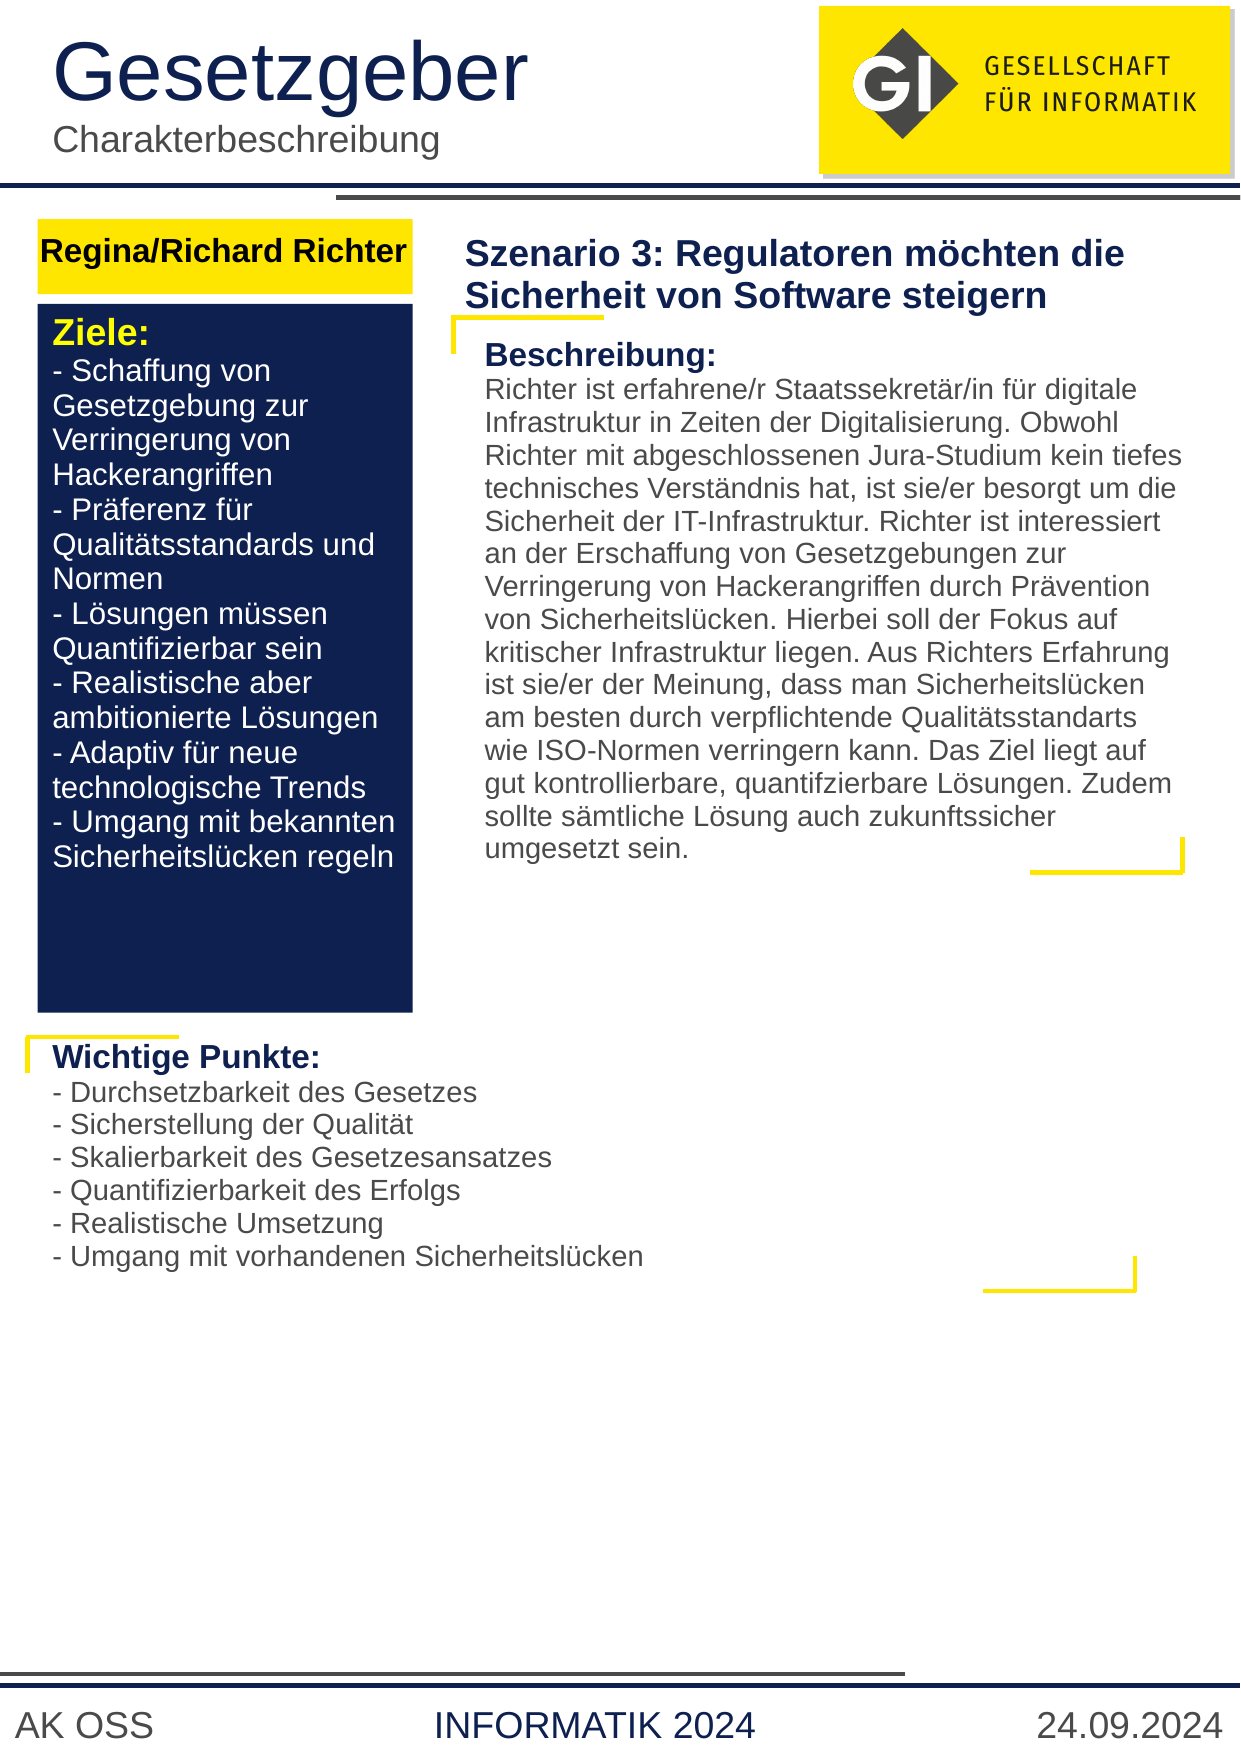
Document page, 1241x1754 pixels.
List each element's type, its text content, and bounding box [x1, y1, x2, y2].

text_box Beschreibung: Richter ist erfahrene/r Staatssekretär/in für digitale Infrastruktur in Zeiten der Digitalisierung. Obwohl Richter mit abgeschlossenen Jura-Studium kein tiefes technisches Verständnis hat, ist sie/er besorgt um die Sicherheit der IT-Infrastruktur. Richter ist interessiert an der Erschaffung von Gesetzgebungen zur Verringerung von Hackerangriffen durch Prävention von Sicherheitslücken. Hierbei soll der Fokus auf kritischer Infrastruktur liegen. Aus Richters Erfahrung ist sie/er der Meinung, dass man Sicherheitslücken am besten durch verpflichtende Qualitätsstandarts wie ISO-Normen verringern kann. Das Ziel liegt auf gut kontrollierbare, quantifzierbare Lösungen. Zudem sollte sämtliche Lösung auch zukunftssicher umgesetzt sein. [469, 328, 1201, 906]
text_box Regina/Richard Richter [1, 225, 450, 324]
text_box [37, 986, 413, 1013]
text_box Wichtige Punkte: - Durchsetzbarkeit des Gesetzes - Sicherstellung der Qualität - Skalierbarkeit des Gesetzesansatzes - Quantifizierbarkeit des Erfolgs - Realistische Umsetzung - Umgang mit vorhandenen Sicherheitslücken [37, 1031, 1168, 1409]
text_box Ziele: - Schaffung von Gesetzgebung zur Verringerung von Hackerangriffen - Präferenz für Qualitätsstandards und Normen - Lösungen müssen Quantifizierbar sein - Realistische aber ambitionierte Lösungen - Adaptiv für neue technologische Trends - Umgang mit bekannten Sicherheitslücken regeln [37, 303, 413, 986]
picture [853, 28, 1196, 139]
text_box Gesetzgeber Charakterbeschreibung [37, 18, 788, 169]
text_box INFORMATIK 2024 [419, 1697, 772, 1754]
text_box Szenario 3: Regulatoren möchten die Sicherheit von Software steigern [450, 225, 1238, 324]
text_box 24.09.2024 [1021, 1697, 1239, 1754]
text_box [37, 219, 413, 225]
text_box [819, 5, 1231, 174]
text_box AK OSS [0, 1697, 170, 1754]
